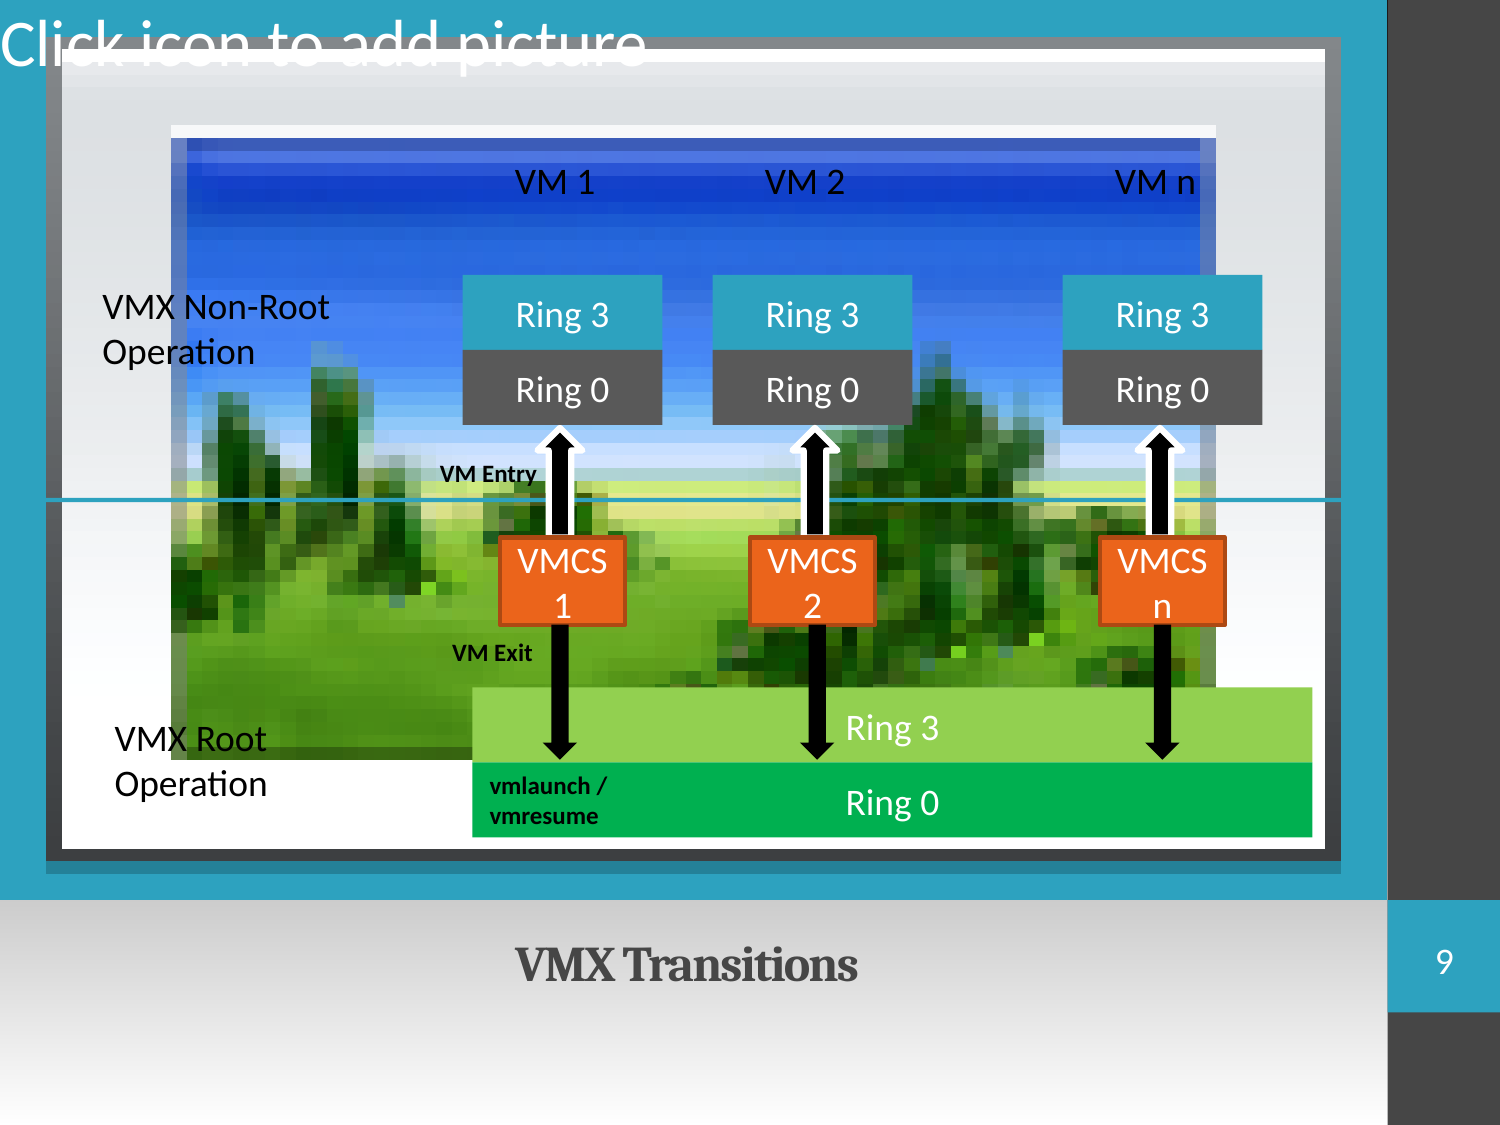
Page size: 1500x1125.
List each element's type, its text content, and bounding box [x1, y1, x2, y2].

text_box [537, 427, 583, 537]
text_box VMCS 1 [500, 537, 625, 625]
text_box [551, 624, 569, 629]
text_box Ring 3 [712, 274, 913, 349]
text_box vmlaunch / vmresume [474, 762, 638, 838]
text_box Ring 3 [1062, 274, 1263, 349]
text_box Ring 3 [472, 687, 1313, 762]
text_box Ring 3 [462, 274, 663, 349]
text_box VM 2 [750, 149, 875, 210]
text_box VM n [1100, 149, 1225, 210]
text_box VMX Root Operation [99, 706, 388, 812]
text_box Ring 0 [1062, 349, 1263, 425]
picture [0, 0, 1388, 900]
text_box [792, 427, 838, 537]
text_box Ring 0 [462, 349, 663, 425]
text_box VM 1 [500, 149, 625, 210]
text_box [1145, 624, 1180, 760]
text_box Ring 0 [638, 762, 1313, 838]
text_box [542, 675, 578, 760]
text_box VM Exit [437, 629, 575, 675]
text_box VMCS 2 [750, 537, 875, 625]
text_box [1137, 427, 1183, 537]
text_box VMX Non-Root Operation [87, 274, 375, 380]
title VMX Transitions [49, 901, 1325, 999]
text_box VM Entry [424, 450, 563, 495]
text_box [799, 624, 835, 760]
text_box VMCS n [1100, 537, 1225, 625]
text_box Ring 0 [712, 349, 913, 425]
slide_number <numéro> [1399, 926, 1490, 992]
